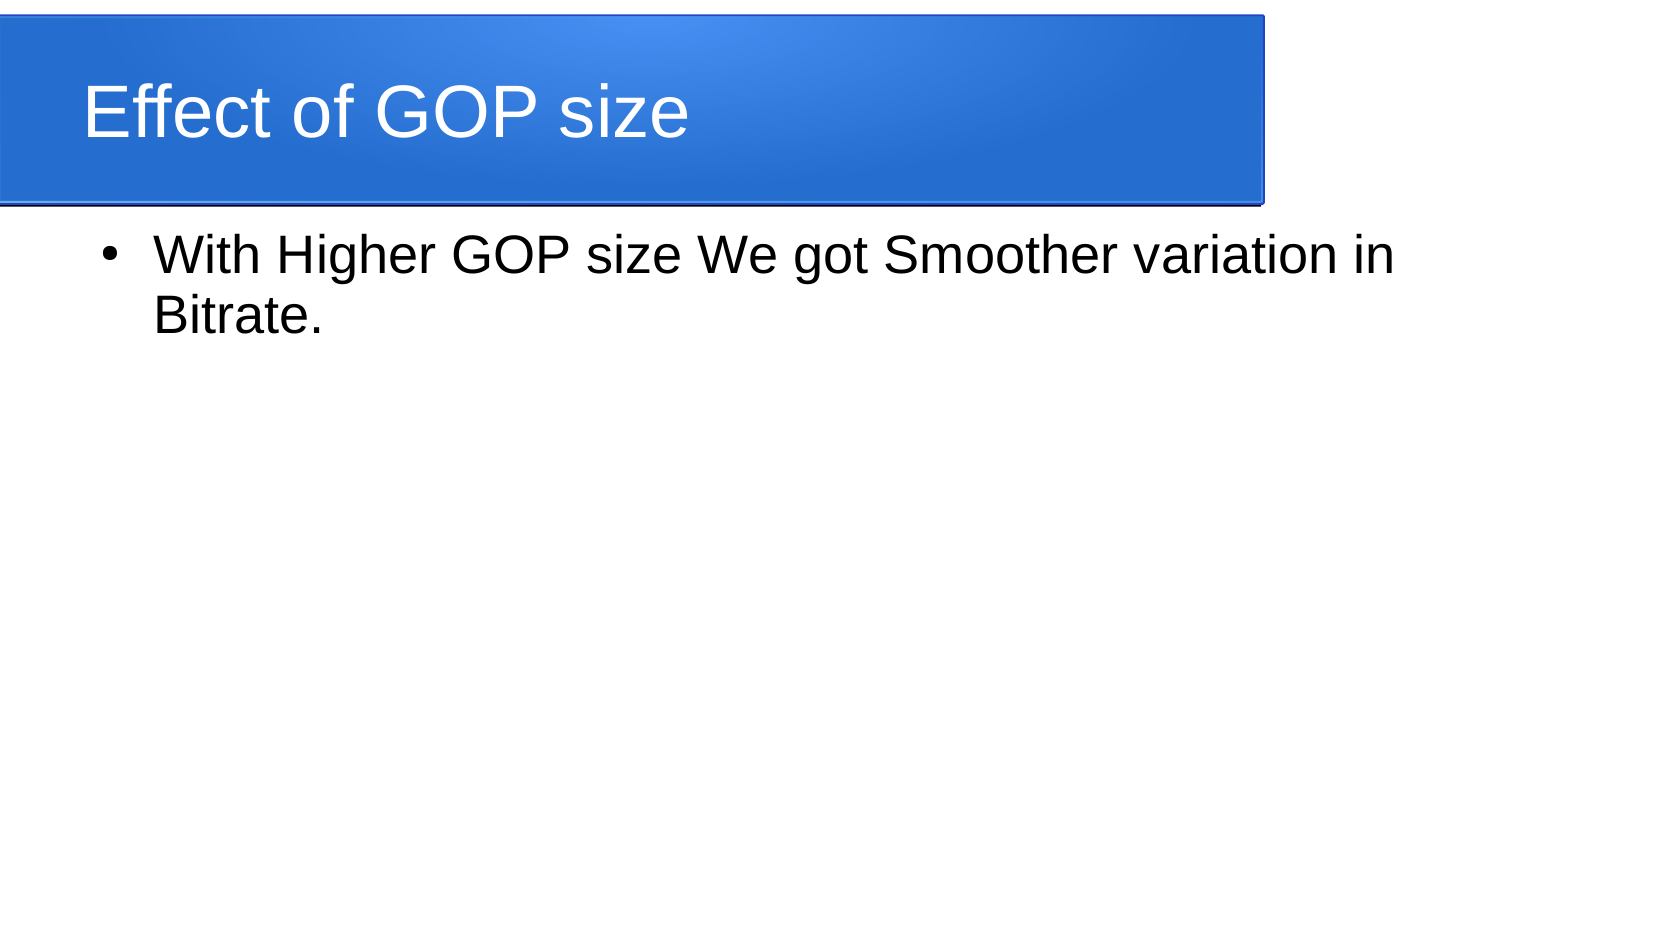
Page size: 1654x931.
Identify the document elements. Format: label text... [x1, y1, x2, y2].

list With Higher GOP size We got Smoother variation in Bitrate. [82, 224, 1571, 764]
title Effect of GOP size [82, 35, 1235, 189]
